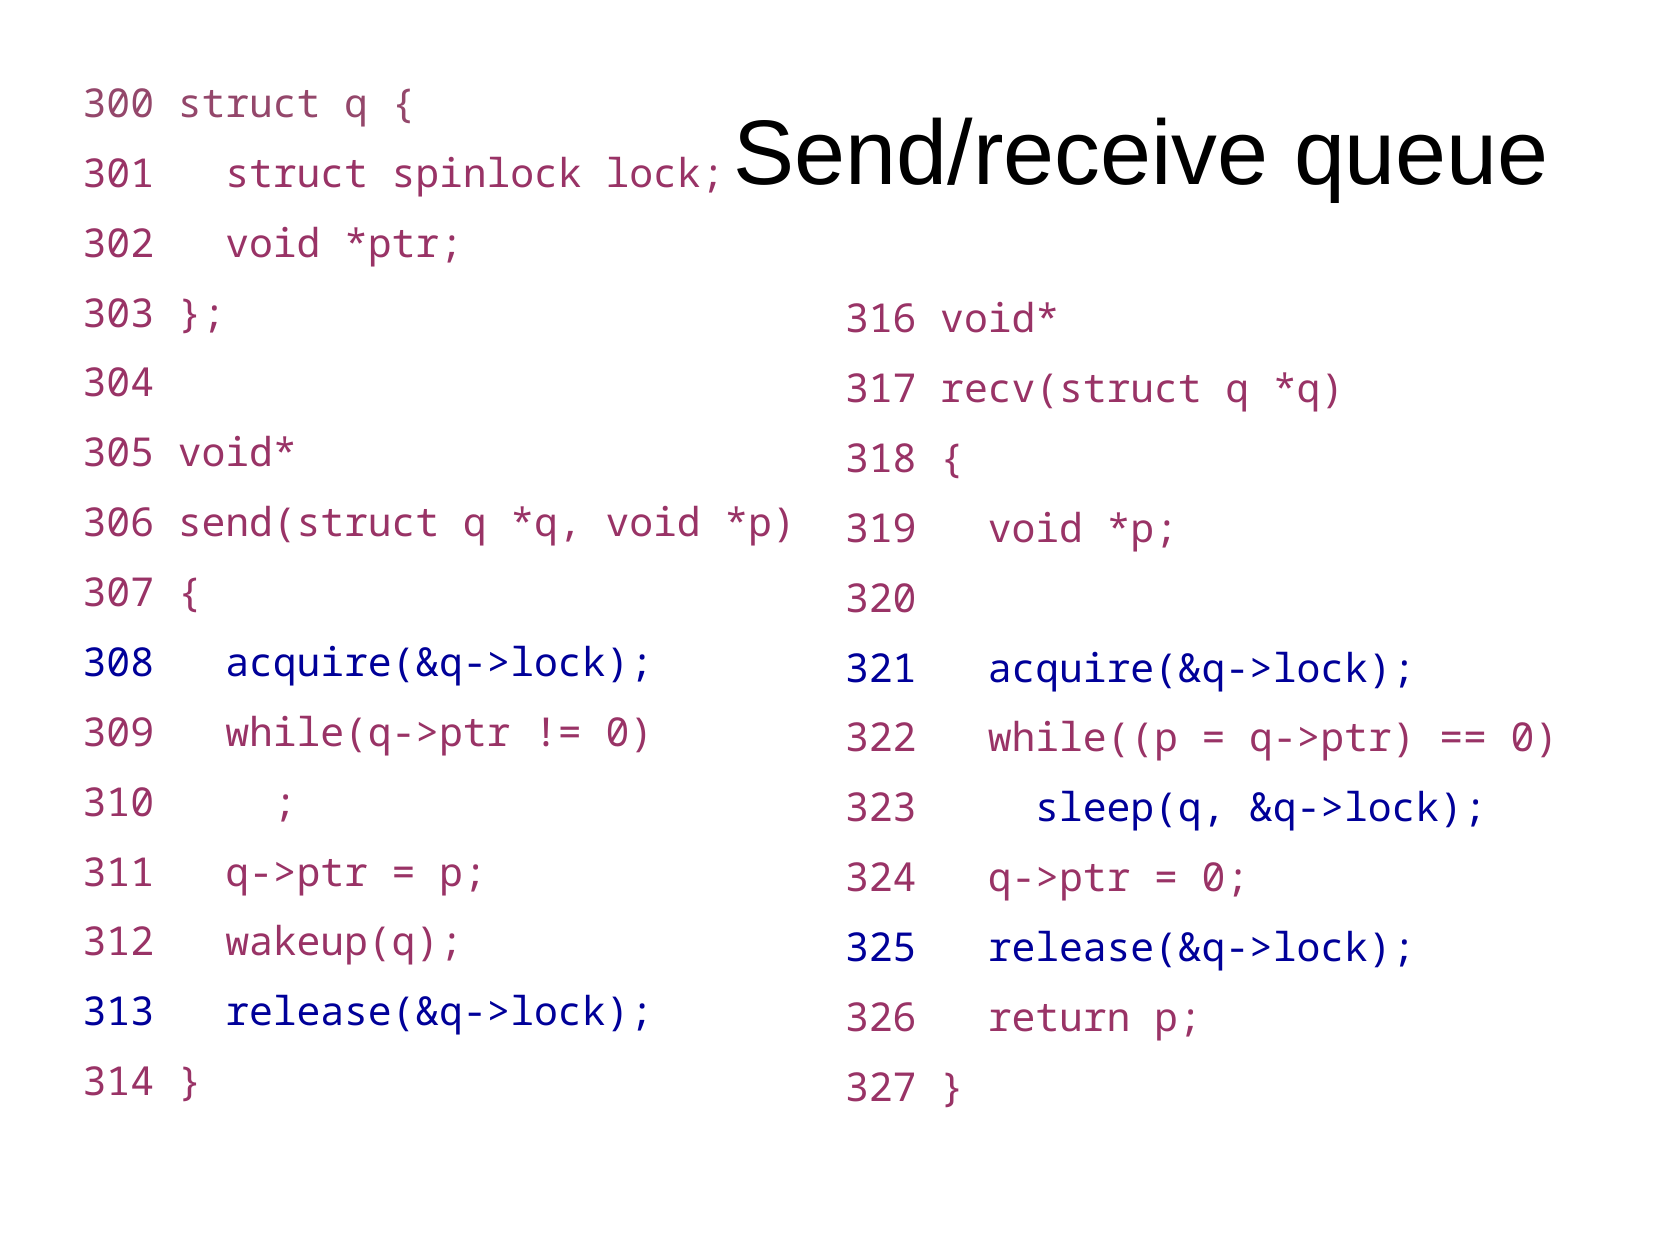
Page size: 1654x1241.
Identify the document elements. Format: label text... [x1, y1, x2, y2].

list 300 struct q { 301 struct spinlock lock; 302 void *ptr; 303 }; 304 305 void* 306 send(struct q *q, void *p) 307 { 308 acquire(&q->lock); 309 while(q->ptr != 0) 310 ; 311 q->ptr = p; 312 wakeup(q); 313 release(&q->lock); 314 } [82, 75, 809, 1163]
list 316 void* 317 recv(struct q *q) 318 { 319 void *p; 320 321 acquire(&q->lock); 322 while((p = q->ptr) == 0) 323 sleep(q, &q->lock); 324 q->ptr = 0; 325 release(&q->lock); 326 return p; 327 } [845, 290, 1572, 1163]
title Send/receive queue [712, 49, 1571, 257]
